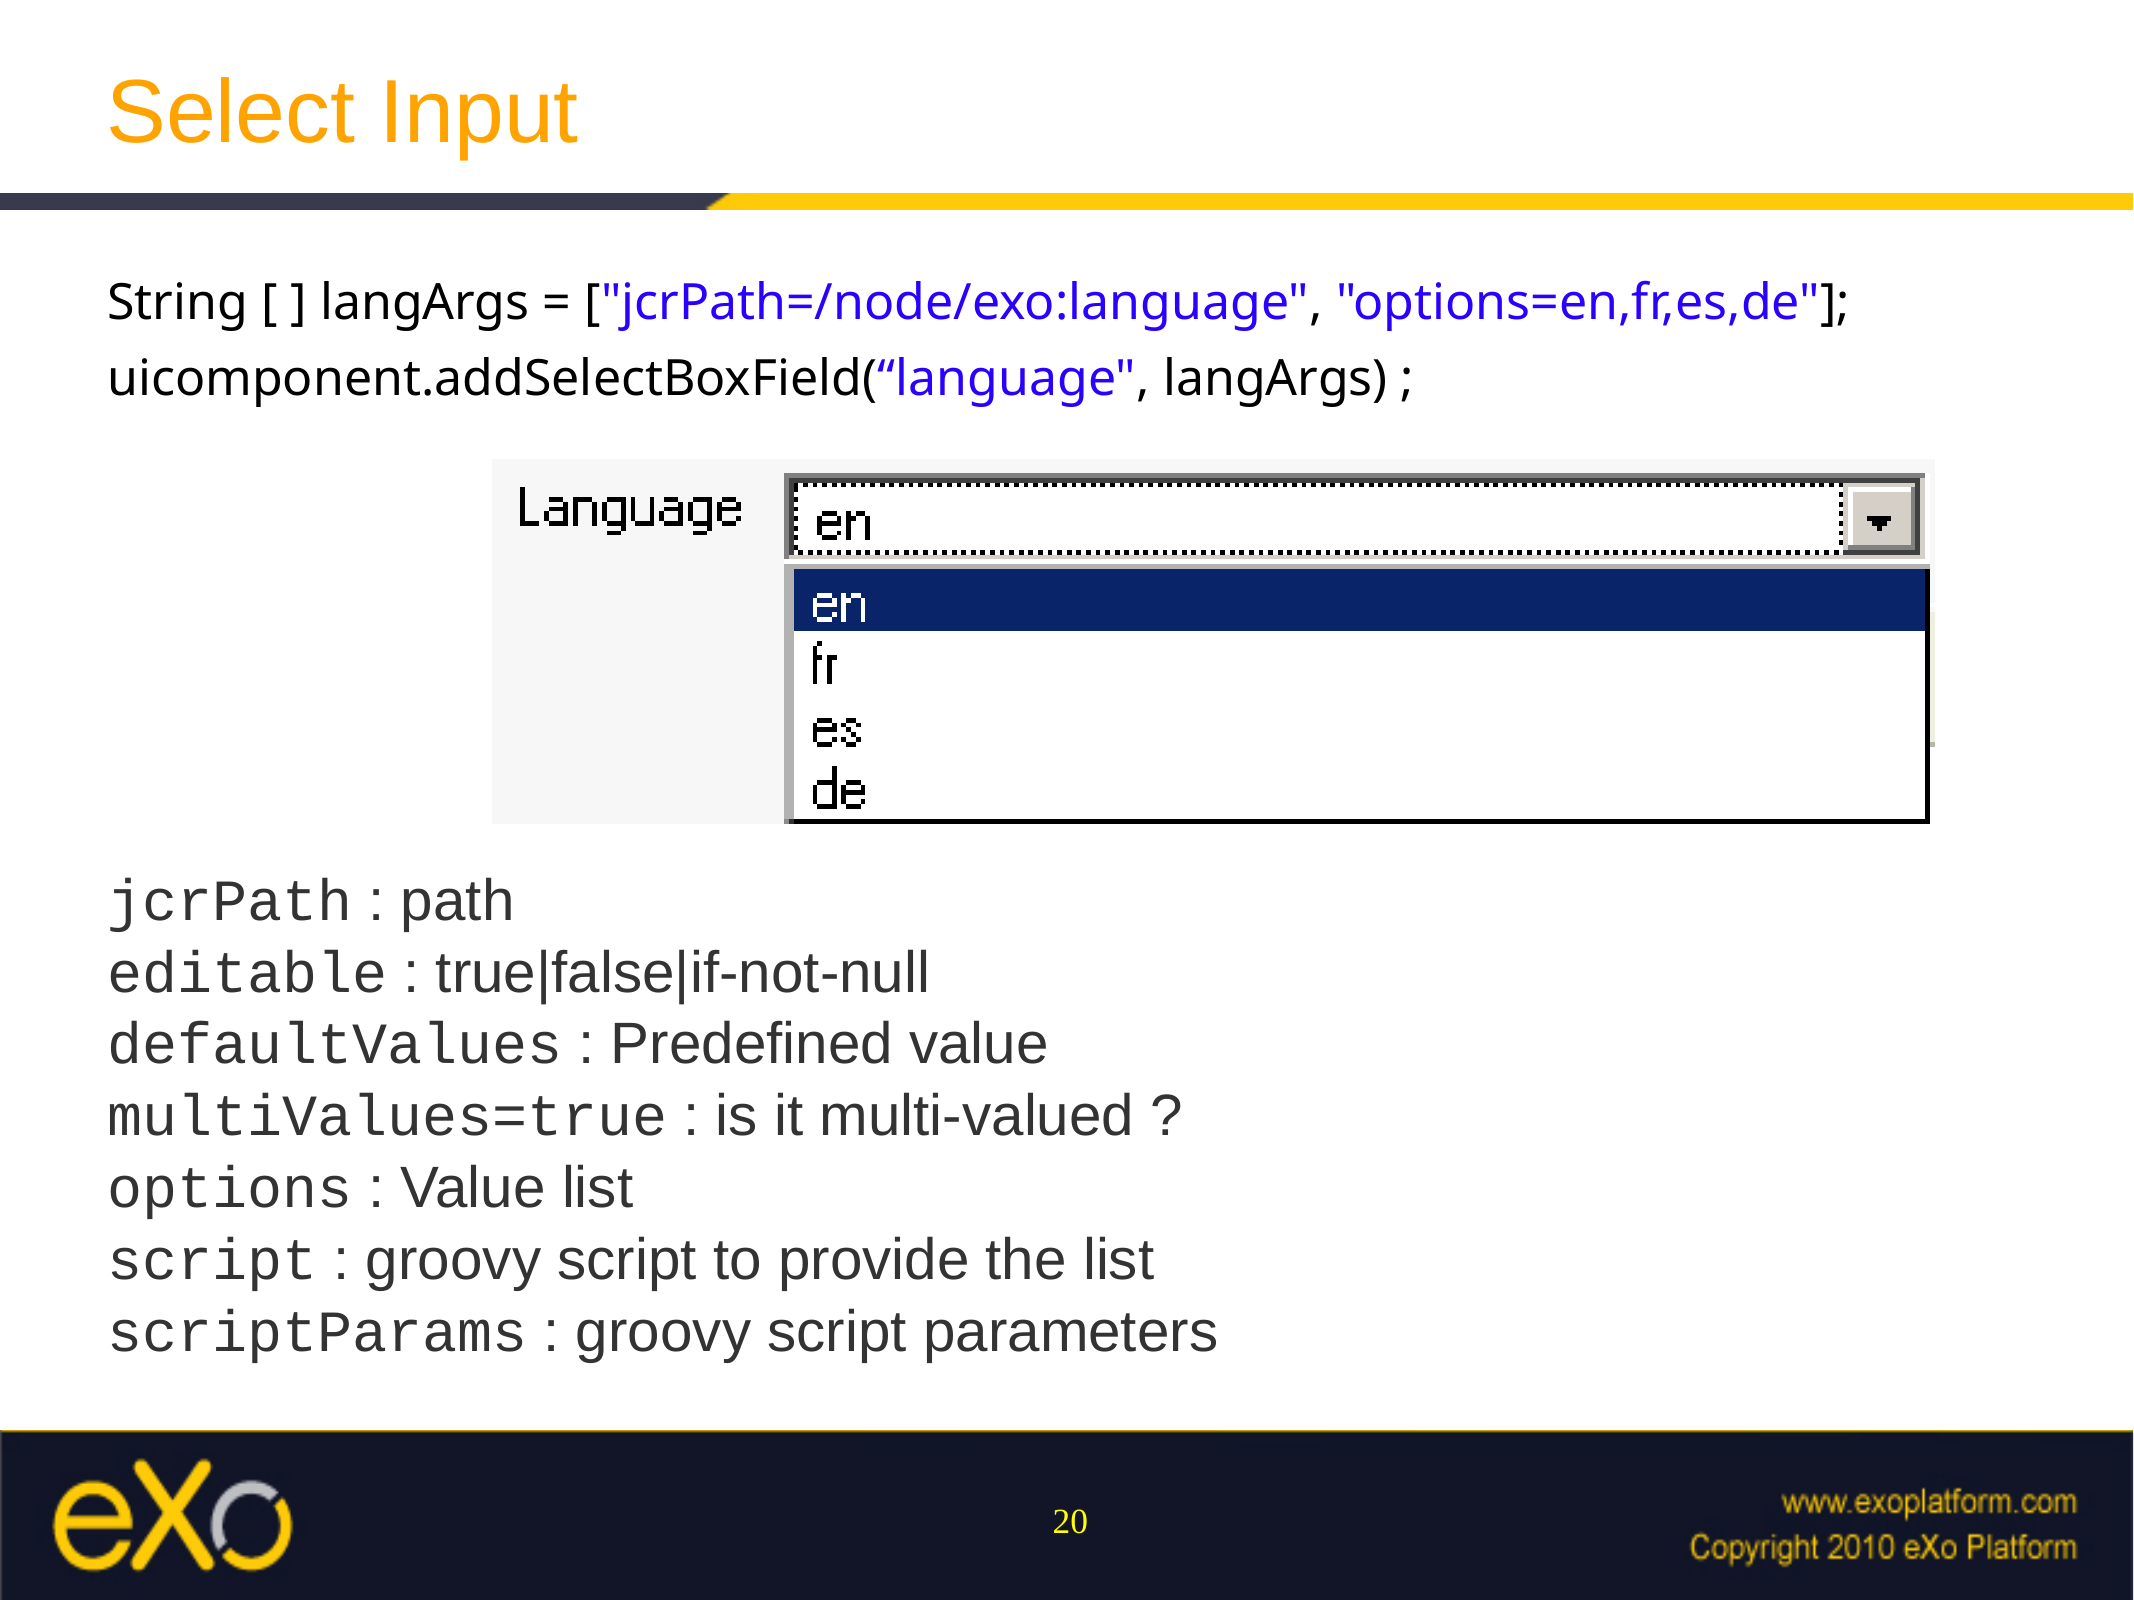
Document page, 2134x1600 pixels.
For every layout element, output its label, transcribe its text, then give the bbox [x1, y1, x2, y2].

list String [ ] langArgs = ["jcrPath=/node/exo:language", "options=en,fr,es,de"]; uicomponent.addSelectBoxField(“language", langArgs) ; jcrPath : path editable : true|false|if-not-null defaultValues : Predefined value multiValues=true : is it multi-valued ? options : Value list script : groovy script to provide the list scriptParams : groovy script parameters [106, 287, 2025, 1401]
picture [492, 459, 1935, 824]
picture [0, 193, 2134, 210]
picture [0, 1430, 2134, 1600]
title Select Input [106, 55, 2025, 184]
